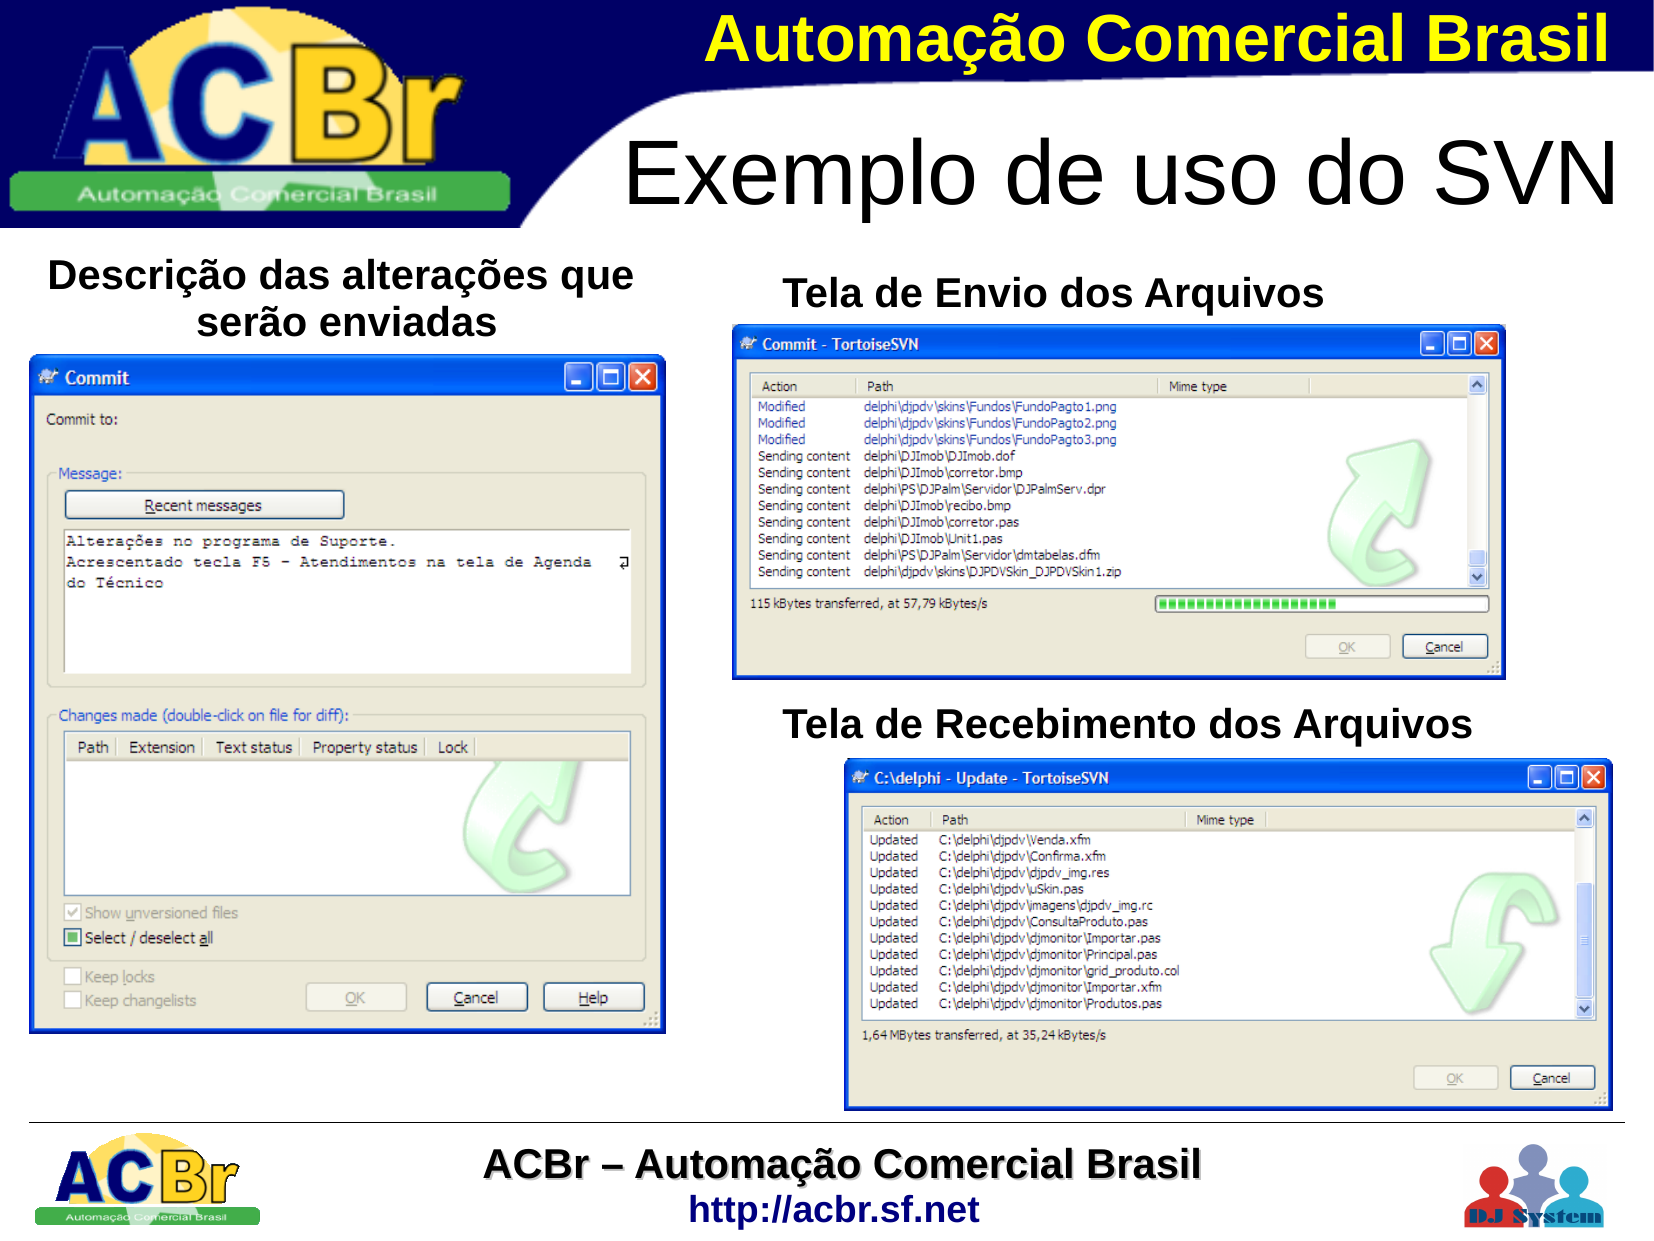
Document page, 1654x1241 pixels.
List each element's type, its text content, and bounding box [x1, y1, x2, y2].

picture [1463, 1144, 1607, 1229]
text_box Tela de Recebimento dos Arquivos [767, 693, 1489, 756]
picture [29, 354, 666, 1034]
picture [732, 324, 1506, 680]
text_box Descrição das alterações que serão enviadas [32, 244, 650, 355]
text_box Tela de Envio dos Arquivos [767, 262, 1339, 325]
picture [0, 0, 1654, 228]
title Exemplo de uso do SVN [620, 121, 1625, 224]
picture [844, 758, 1613, 1111]
picture [33, 1131, 261, 1228]
